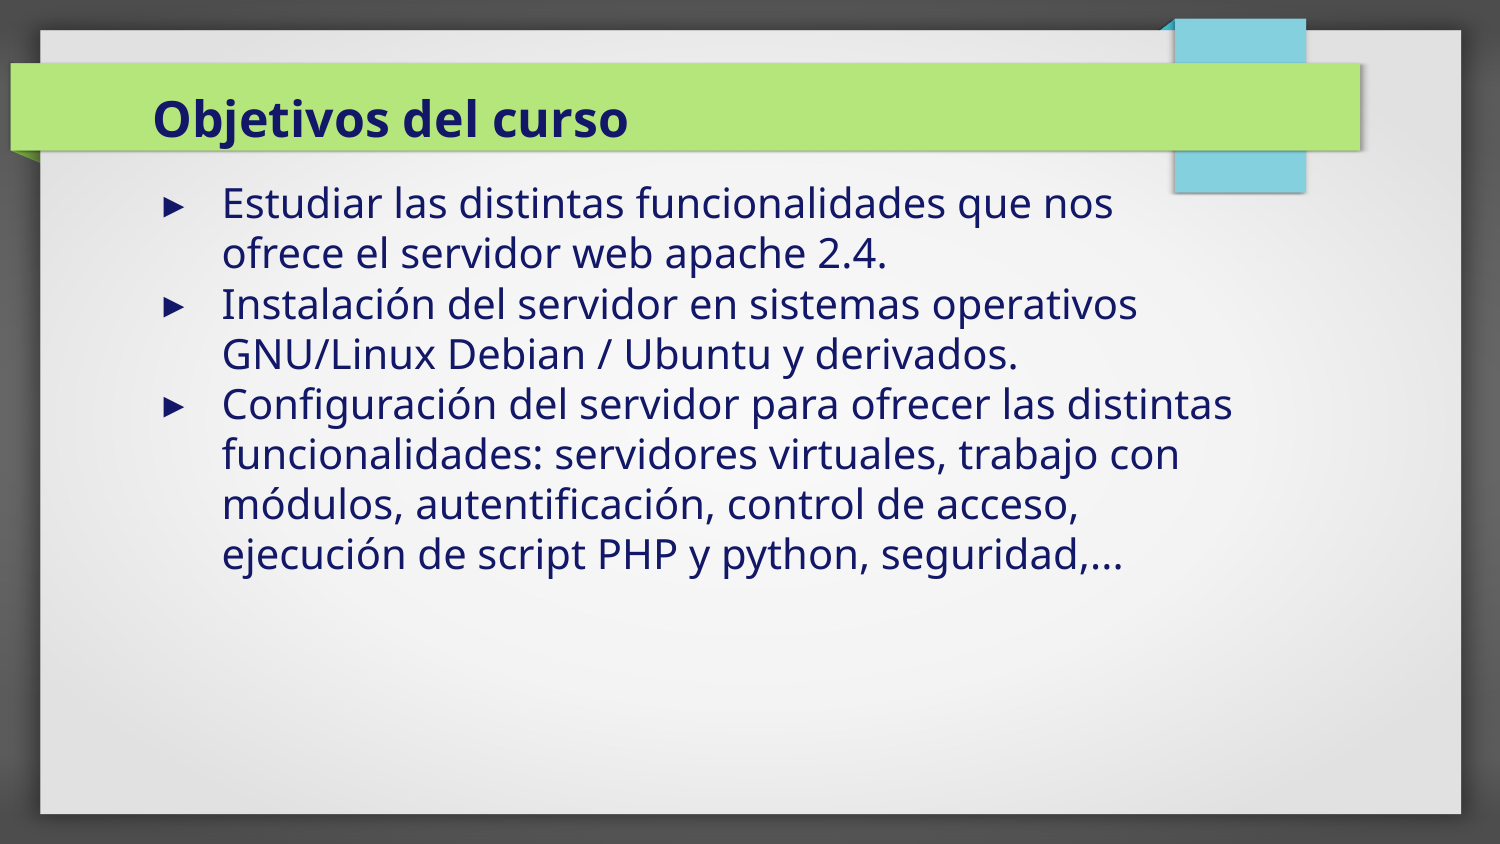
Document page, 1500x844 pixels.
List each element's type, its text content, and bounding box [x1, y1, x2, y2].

title Objetivos del curso [137, 82, 1011, 162]
picture [0, 0, 1500, 844]
list Estudiar las distintas funcionalidades que nos ofrece el servidor web apache 2.4. Instalación del servidor en sistemas operativos GNU/Linux Debian / Ubuntu y derivados. Configuración del servidor para ofrecer las distintas funcionalidades: servidores virtuales, trabajo con módulos, autentificación, control de acceso, ejecución de script PHP y python, seguridad,... [131, 162, 1252, 533]
